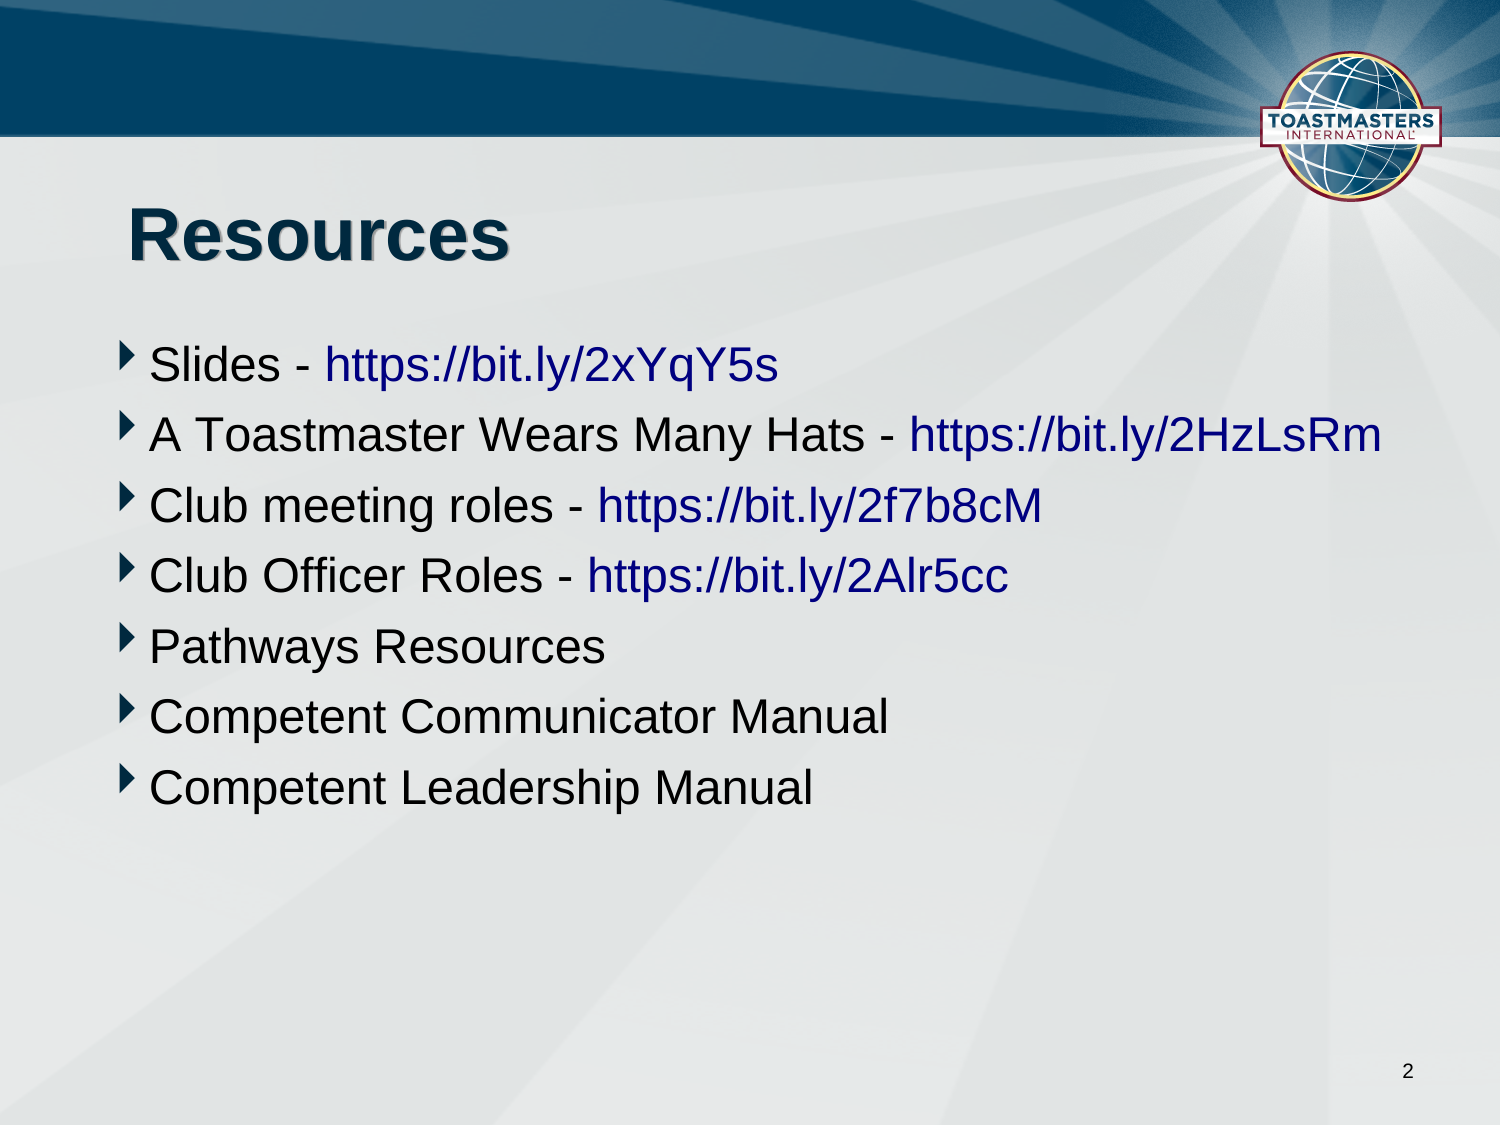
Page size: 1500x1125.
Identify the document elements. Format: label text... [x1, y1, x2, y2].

picture [0, 0, 1500, 1125]
text_box 2 [1387, 1050, 1428, 1091]
list Slides - https://bit.ly/2xYqY5s A Toastmaster Wears Many Hats - https://bit.ly/2HzLsRm Club meeting roles - https://bit.ly/2f7b8cM Club Officer Roles - https://bit.ly/2Alr5cc Pathways Resources Competent Communicator Manual Competent Leadership Manual [90, 324, 1411, 1038]
title Resources [112, 149, 1388, 325]
